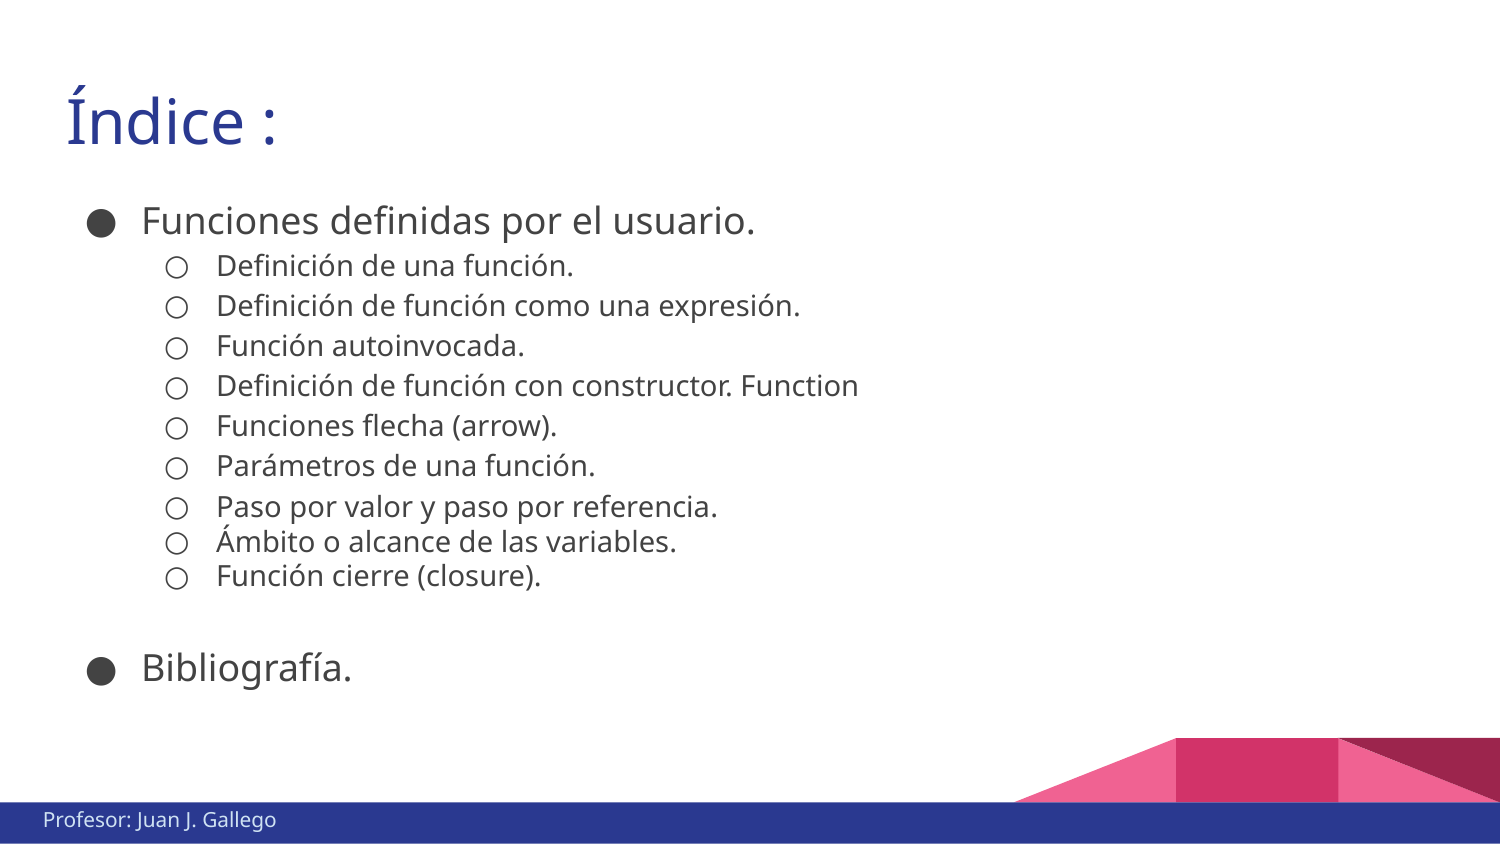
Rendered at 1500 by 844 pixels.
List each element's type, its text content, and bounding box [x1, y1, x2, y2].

list Funciones definidas por el usuario. Definición de una función. Definición de función como una expresión. Función autoinvocada. Definición de función con constructor. Function Funciones flecha (arrow). Parámetros de una función. Paso por valor y paso por referencia. Ámbito o alcance de las variables. Función cierre (closure). Bibliografía. [51, 174, 1449, 723]
title Índice : [51, 67, 1449, 167]
